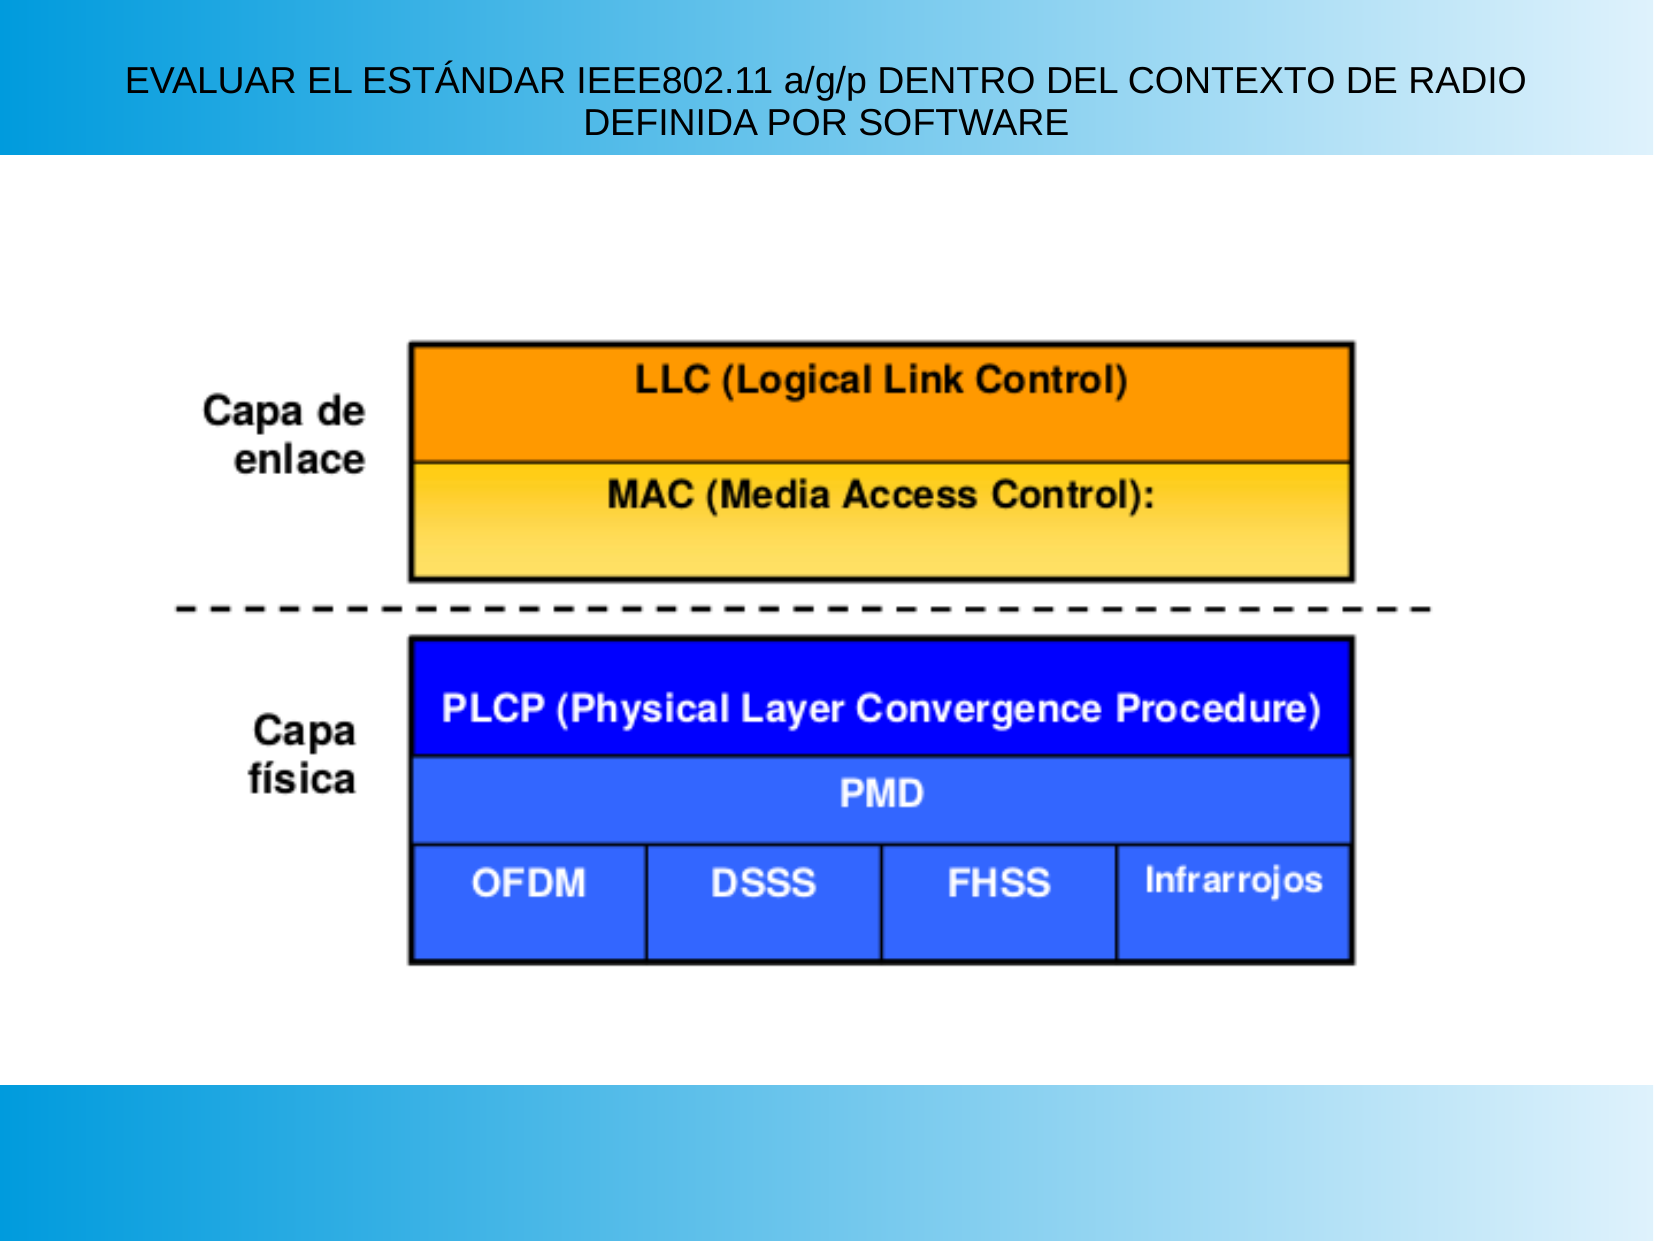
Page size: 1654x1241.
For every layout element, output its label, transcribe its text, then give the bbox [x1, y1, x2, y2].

picture [152, 290, 1502, 1010]
title EVALUAR EL ESTÁNDAR IEEE802.11 a/g/p DENTRO DEL CONTEXTO DE RADIO DEFINIDA POR SOFTWARE [82, 49, 1571, 154]
